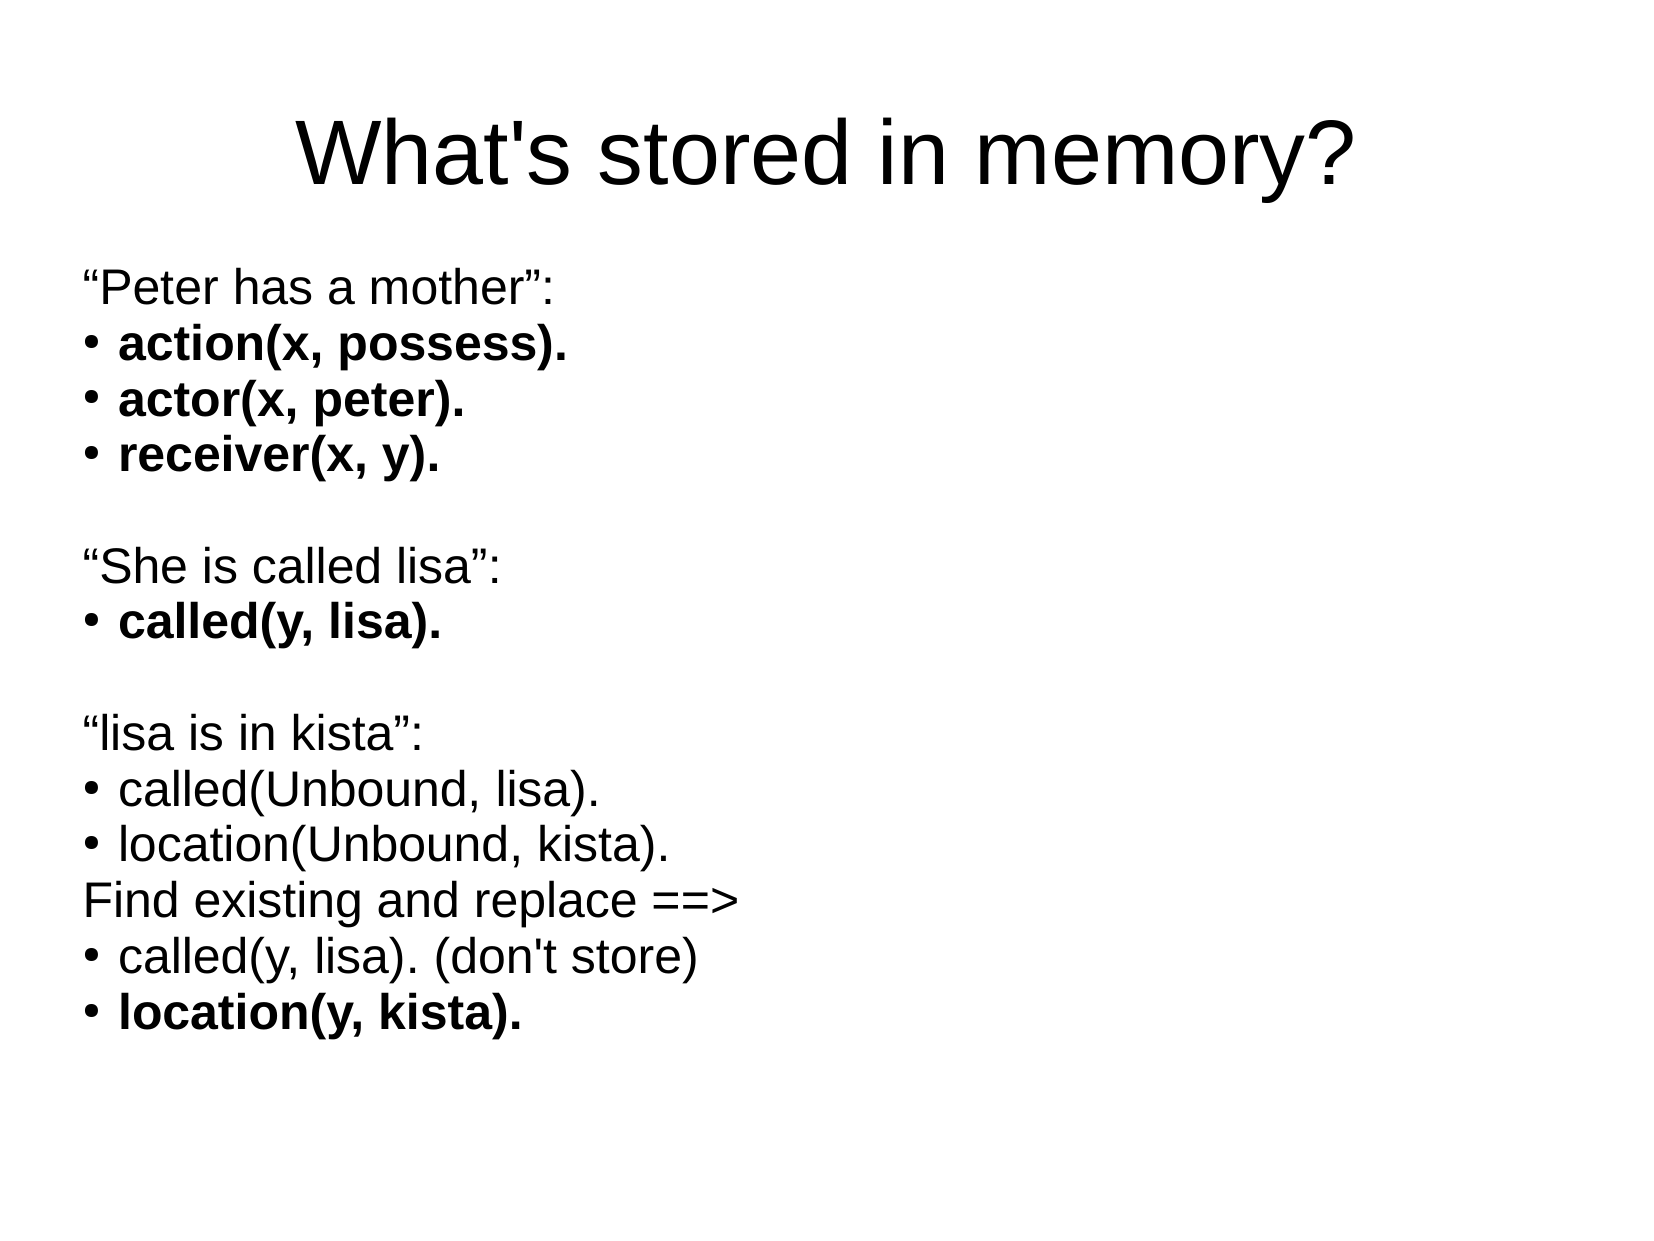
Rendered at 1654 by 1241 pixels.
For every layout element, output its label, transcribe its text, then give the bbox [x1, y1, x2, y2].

title What's stored in memory? [82, 49, 1571, 255]
subtitle “Peter has a mother”: action(x, possess). actor(x, peter). receiver(x, y). “She is called lisa”: called(y, lisa). “lisa is in kista”: called(Unbound, lisa). location(Unbound, kista). Find existing and replace ==> called(y, lisa). (don't store) location(y, kista). [82, 255, 1571, 1044]
